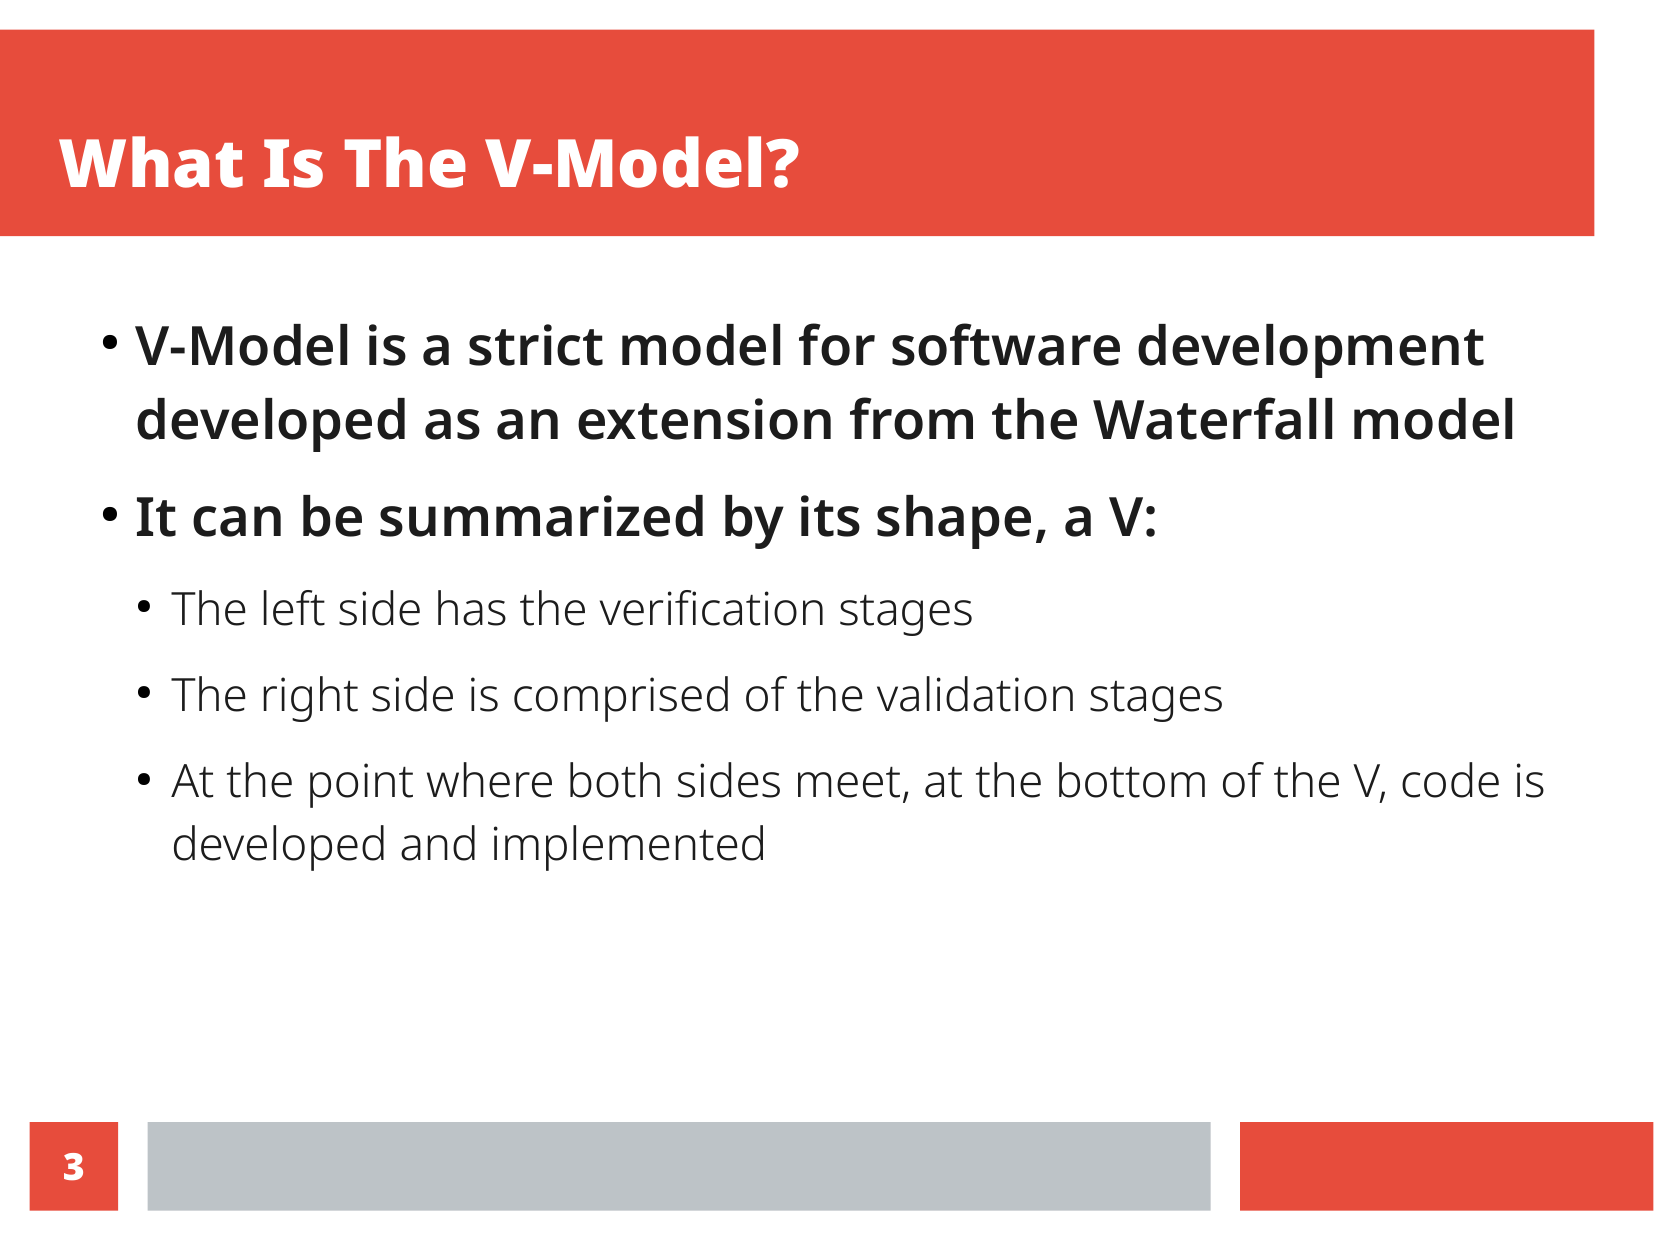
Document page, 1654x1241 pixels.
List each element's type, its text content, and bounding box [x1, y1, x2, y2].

title What Is The V-Model? [59, 59, 1595, 207]
list V-Model is a strict model for software development developed as an extension from the Waterfall model It can be summarized by its shape, a V: The left side has the verification stages The right side is comprised of the validation stages At the point where both sides meet, at the bottom of the V, code is developed and implemented [100, 307, 1607, 1075]
